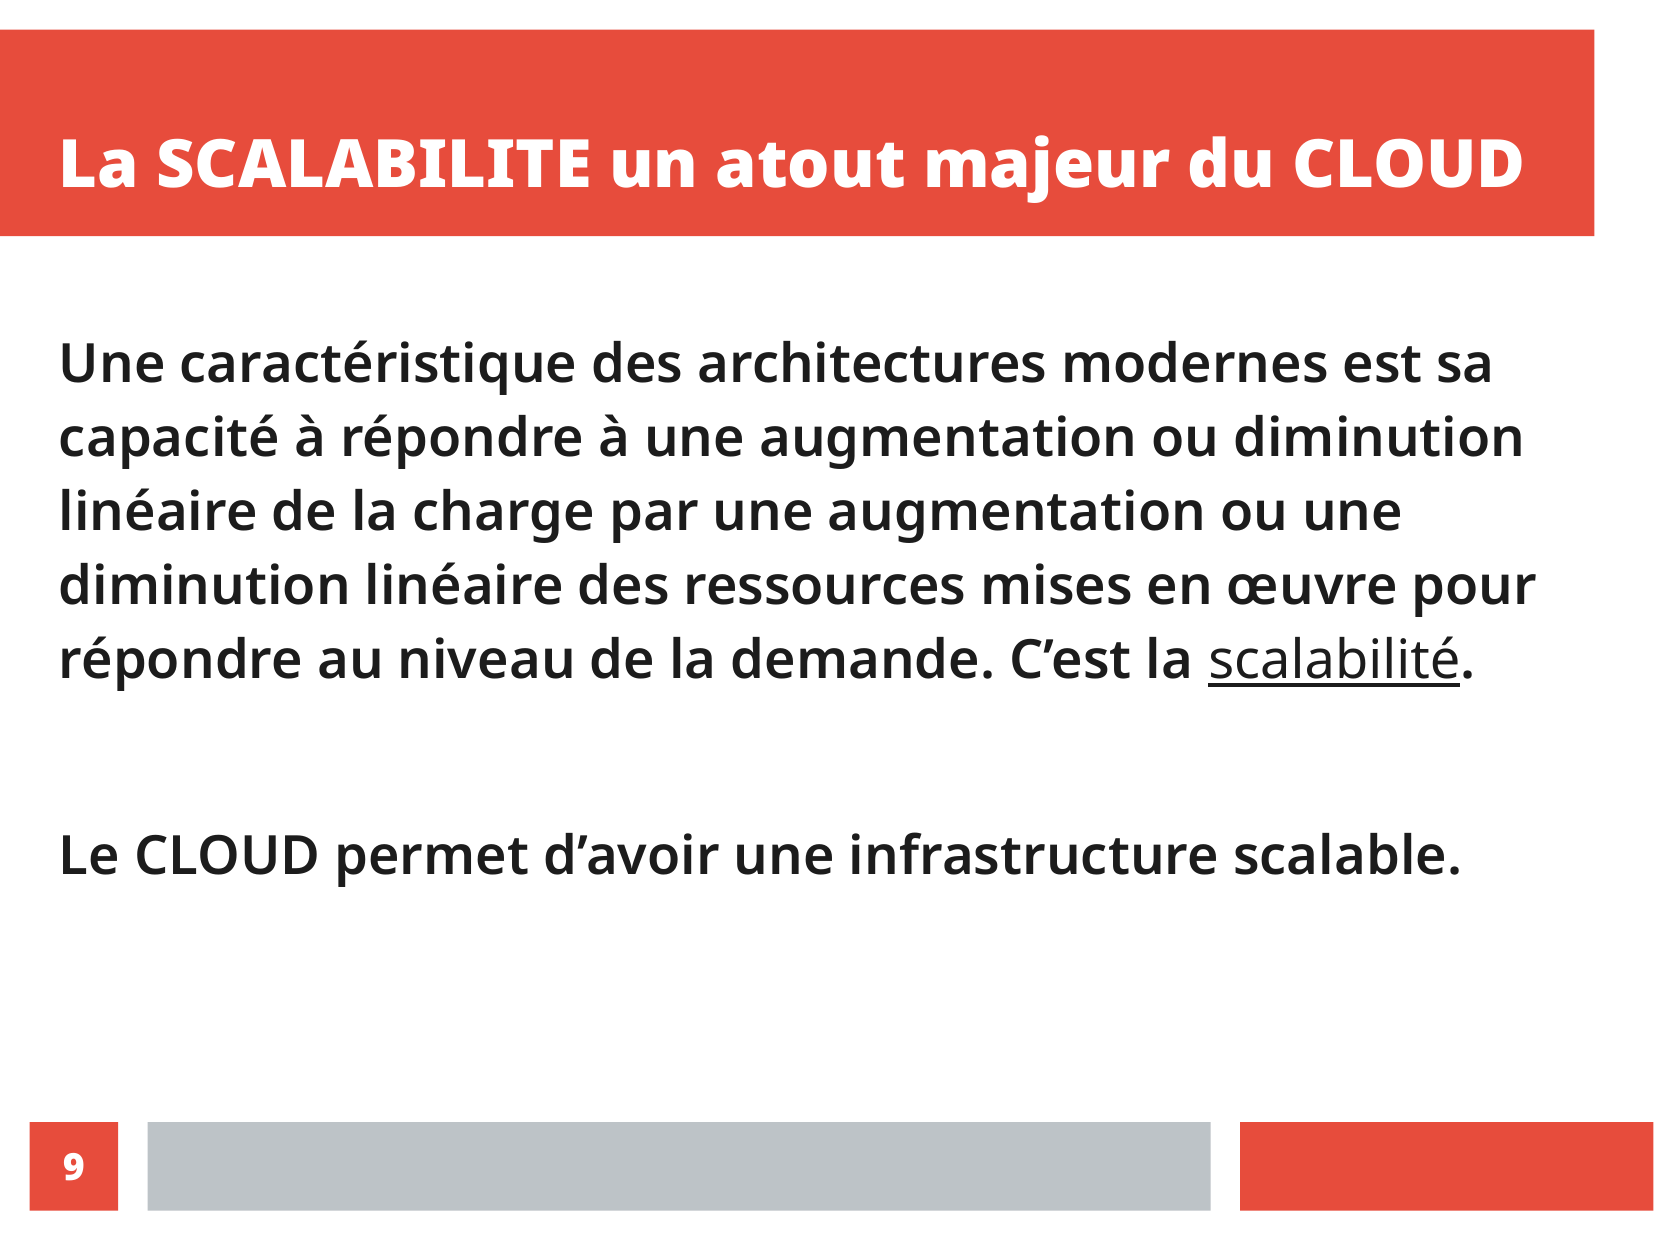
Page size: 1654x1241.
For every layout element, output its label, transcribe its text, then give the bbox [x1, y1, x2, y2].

title La SCALABILITE un atout majeur du CLOUD [59, 59, 1595, 207]
list Une caractéristique des architectures modernes est sa capacité à répondre à une augmentation ou diminution linéaire de la charge par une augmentation ou une diminution linéaire des ressources mises en œuvre pour répondre au niveau de la demande. C’est la scalabilité. Le CLOUD permet d’avoir une infrastructure scalable. [59, 324, 1565, 1093]
